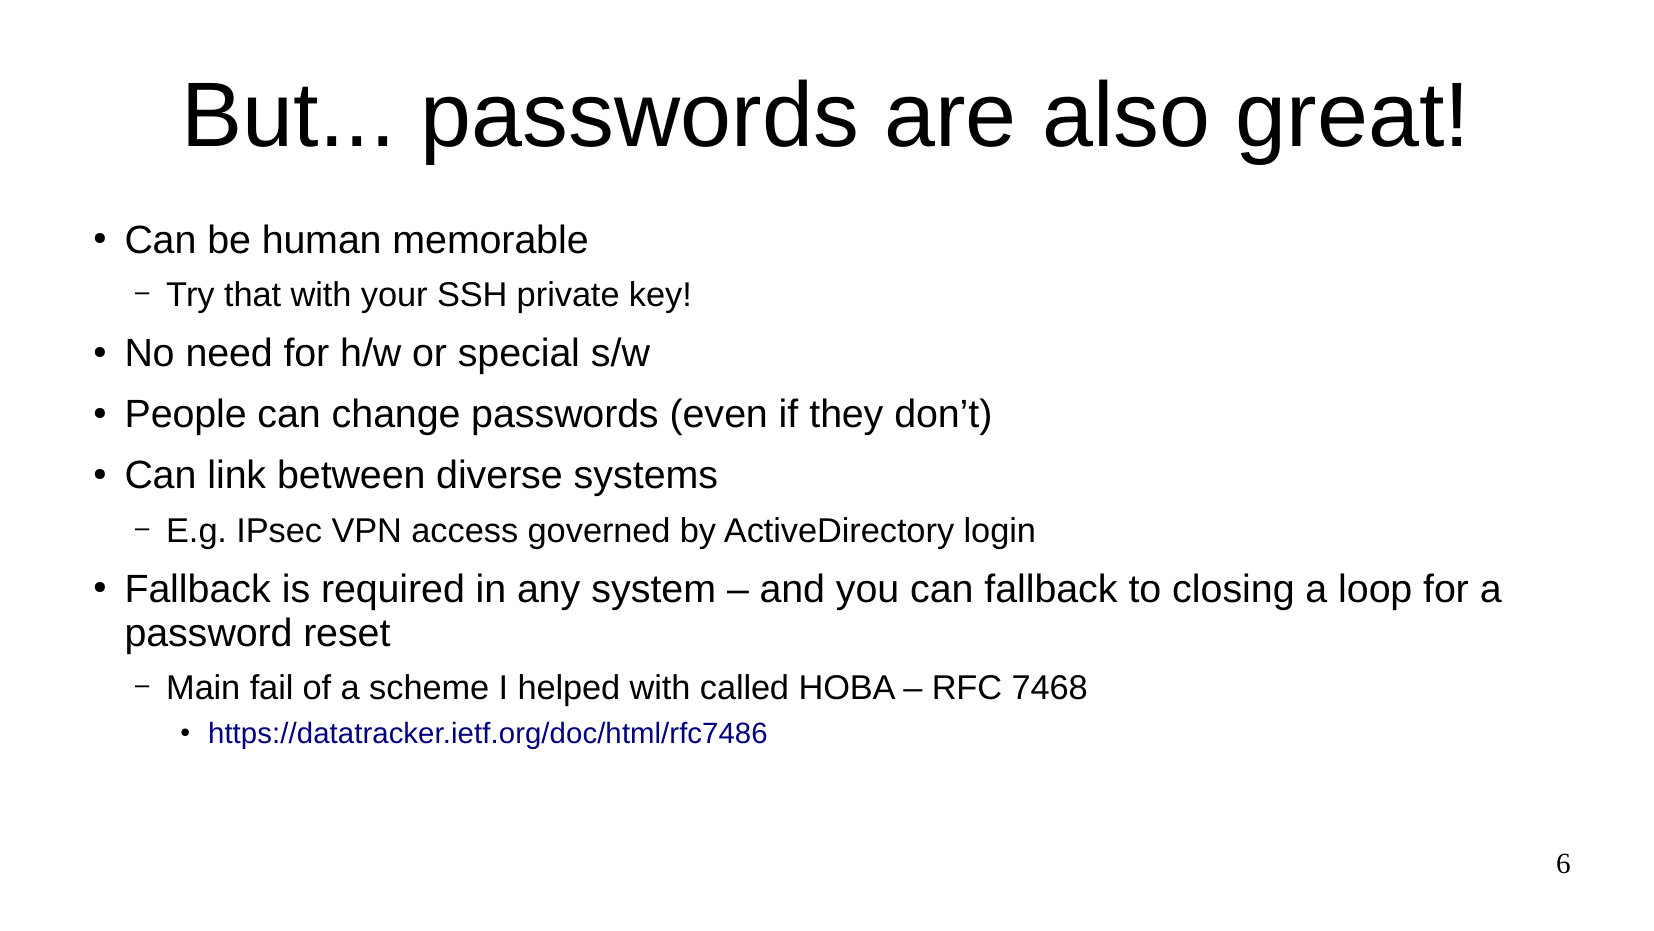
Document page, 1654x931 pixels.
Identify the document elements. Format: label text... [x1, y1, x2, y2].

list Can be human memorable Try that with your SSH private key! No need for h/w or special s/w People can change passwords (even if they don’t) Can link between diverse systems E.g. IPsec VPN access governed by ActiveDirectory login Fallback is required in any system – and you can fallback to closing a loop for a password reset Main fail of a scheme I helped with called HOBA – RFC 7468 https://datatracker.ietf.org/doc/html/rfc7486 [82, 217, 1571, 758]
title But... passwords are also great! [82, 37, 1571, 193]
